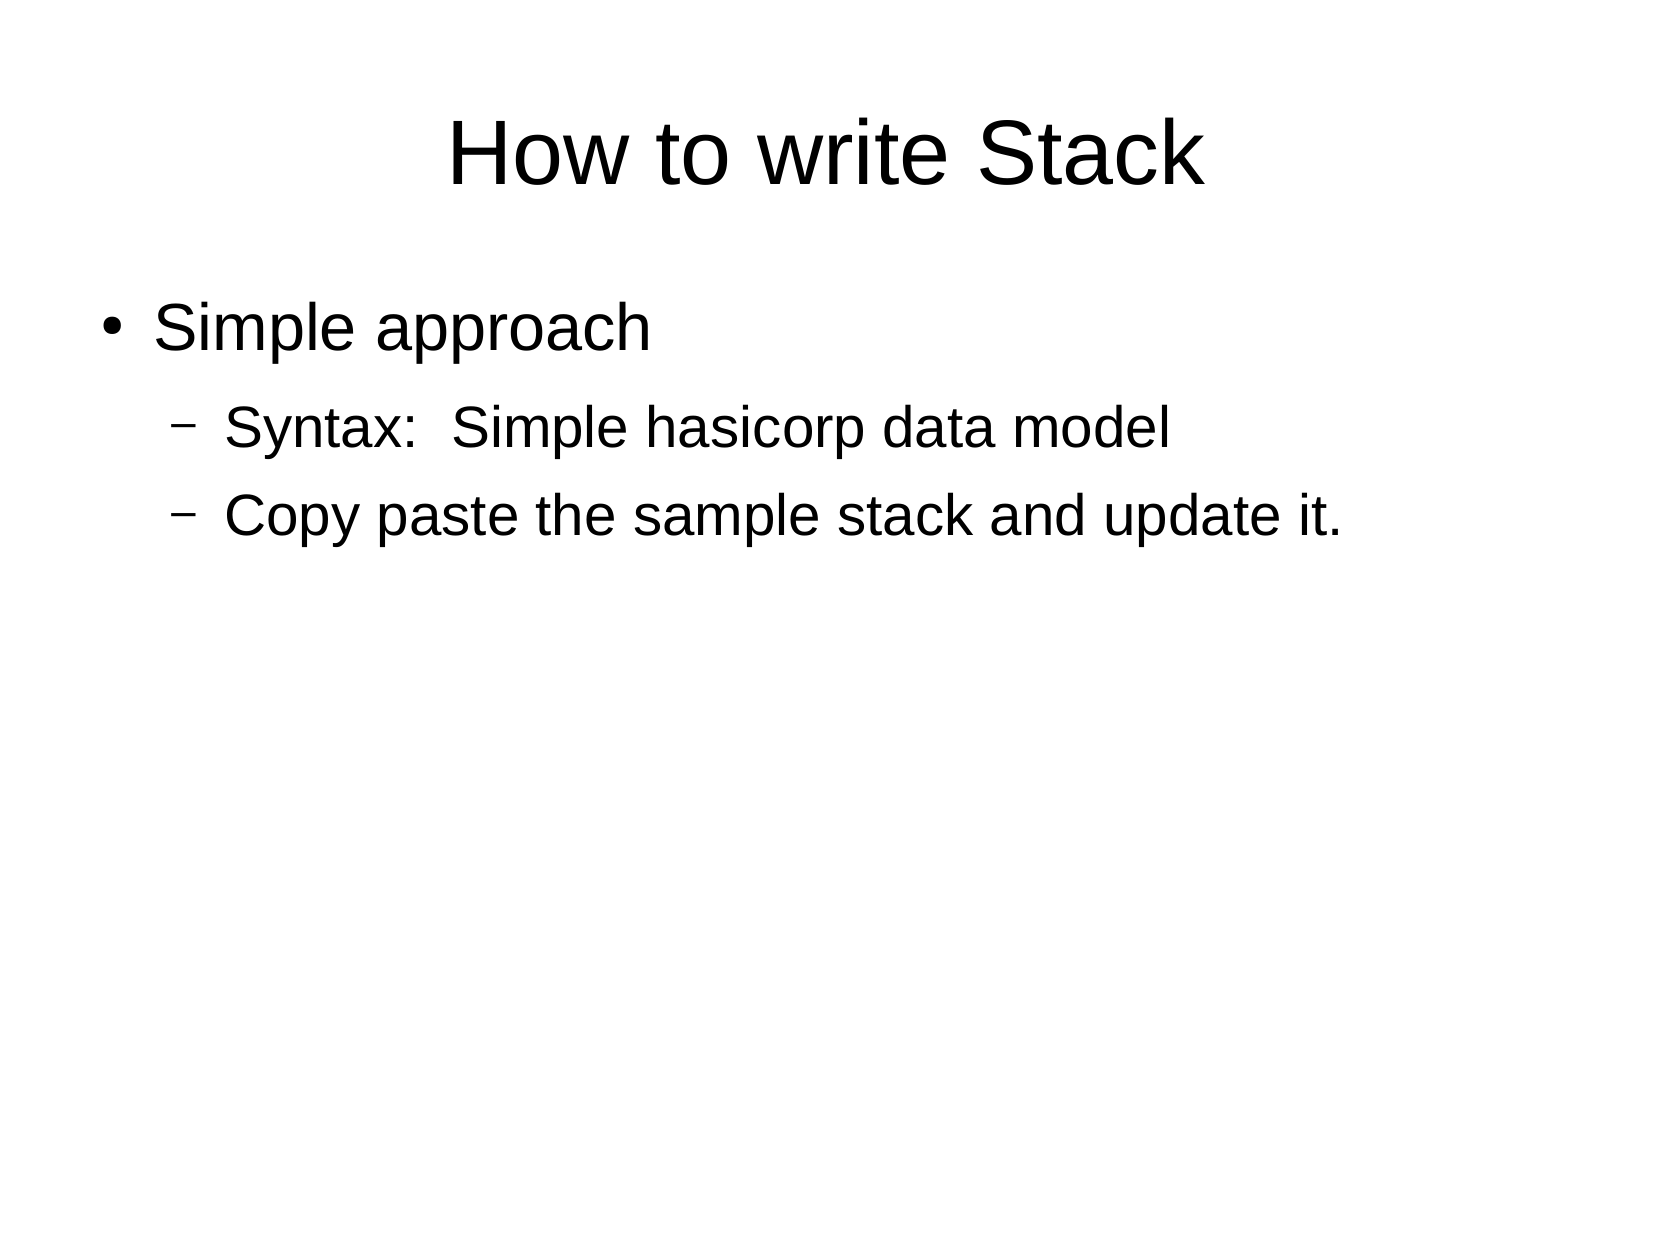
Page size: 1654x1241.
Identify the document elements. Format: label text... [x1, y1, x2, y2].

list Simple approach Syntax: Simple hasicorp data model Copy paste the sample stack and update it. [82, 290, 1571, 1010]
title How to write Stack [82, 49, 1571, 257]
